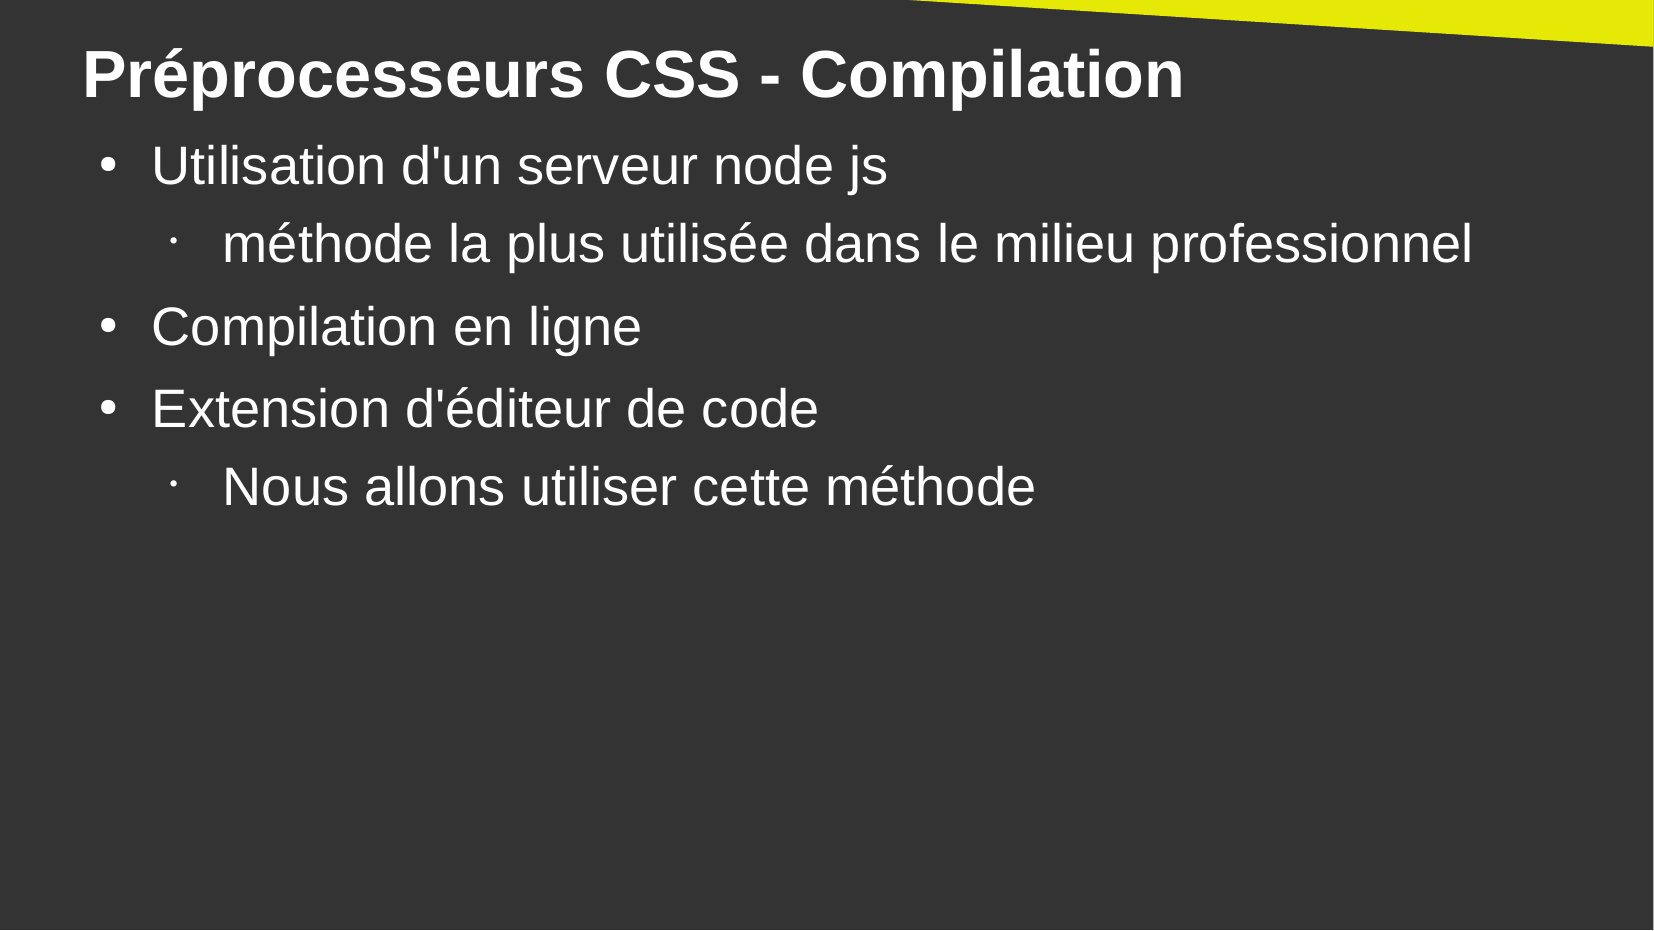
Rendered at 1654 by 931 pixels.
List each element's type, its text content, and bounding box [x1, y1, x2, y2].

list Utilisation d'un serveur node js méthode la plus utilisée dans le milieu professionnel Compilation en ligne Extension d'éditeur de code Nous allons utiliser cette méthode [80, 135, 1620, 756]
title Préprocesseurs CSS - Compilation [82, 37, 1571, 114]
text_box [908, 0, 1654, 47]
